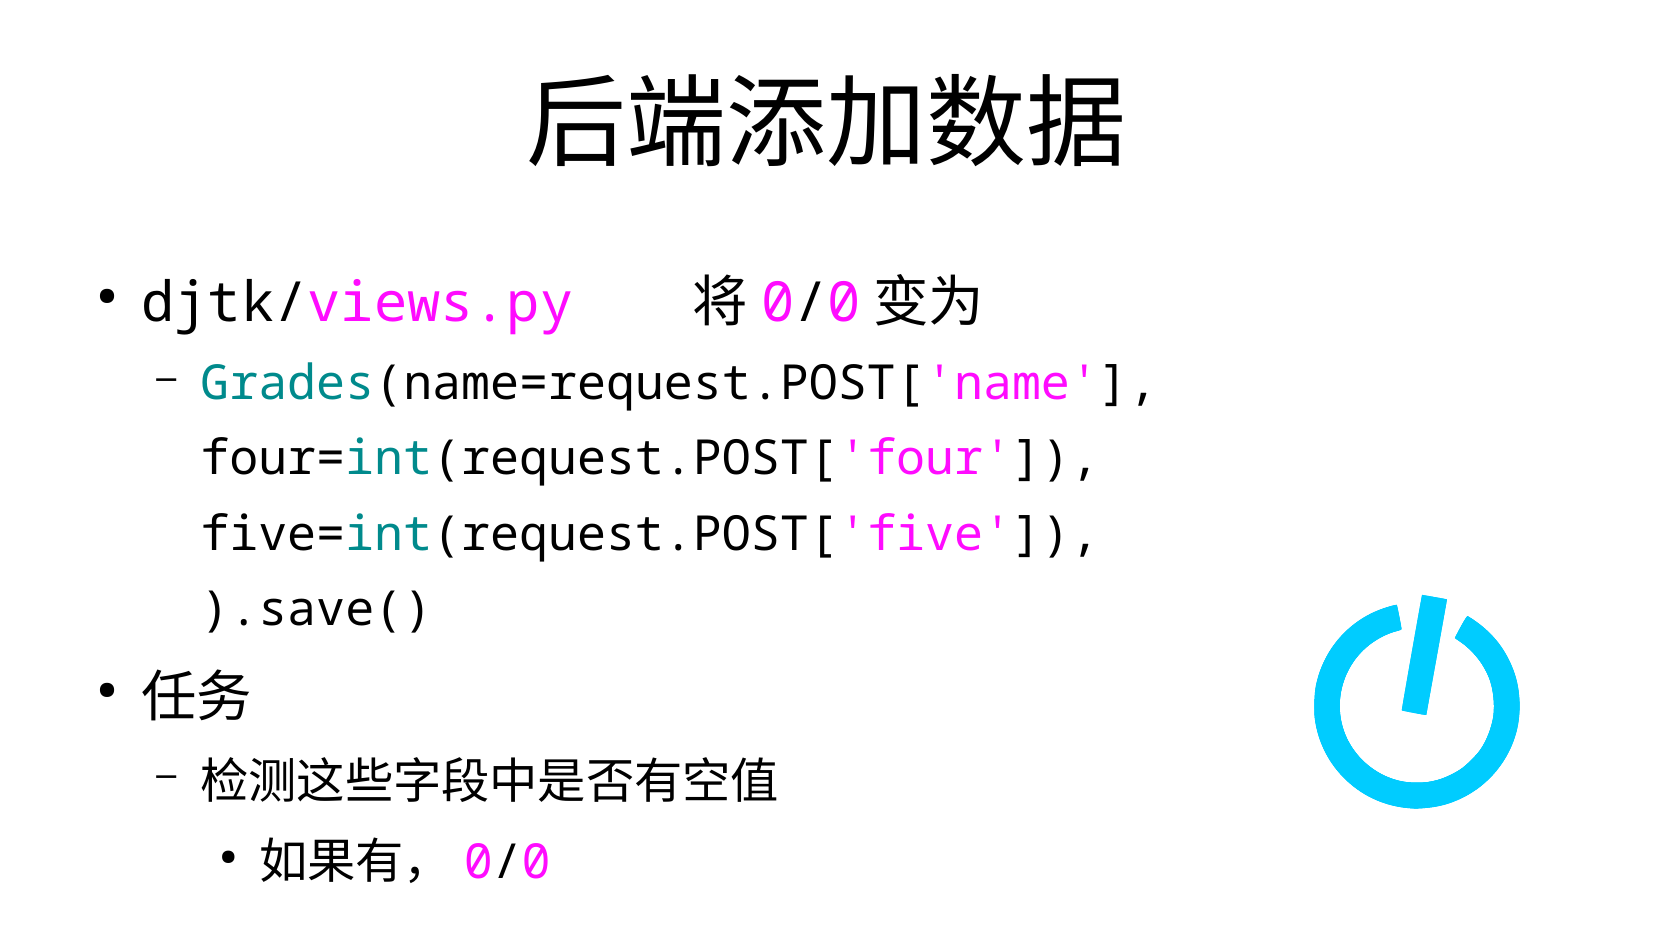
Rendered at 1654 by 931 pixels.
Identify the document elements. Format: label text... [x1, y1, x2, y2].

title 后端添加数据 [82, 37, 1571, 193]
list djtk/views.py 将0/0变为 Grades(name=request.POST['name'], four=int(request.POST['four']), five=int(request.POST['five']), ).save() 任务 检测这些字段中是否有空值 如果有，0/0 [82, 217, 1571, 898]
